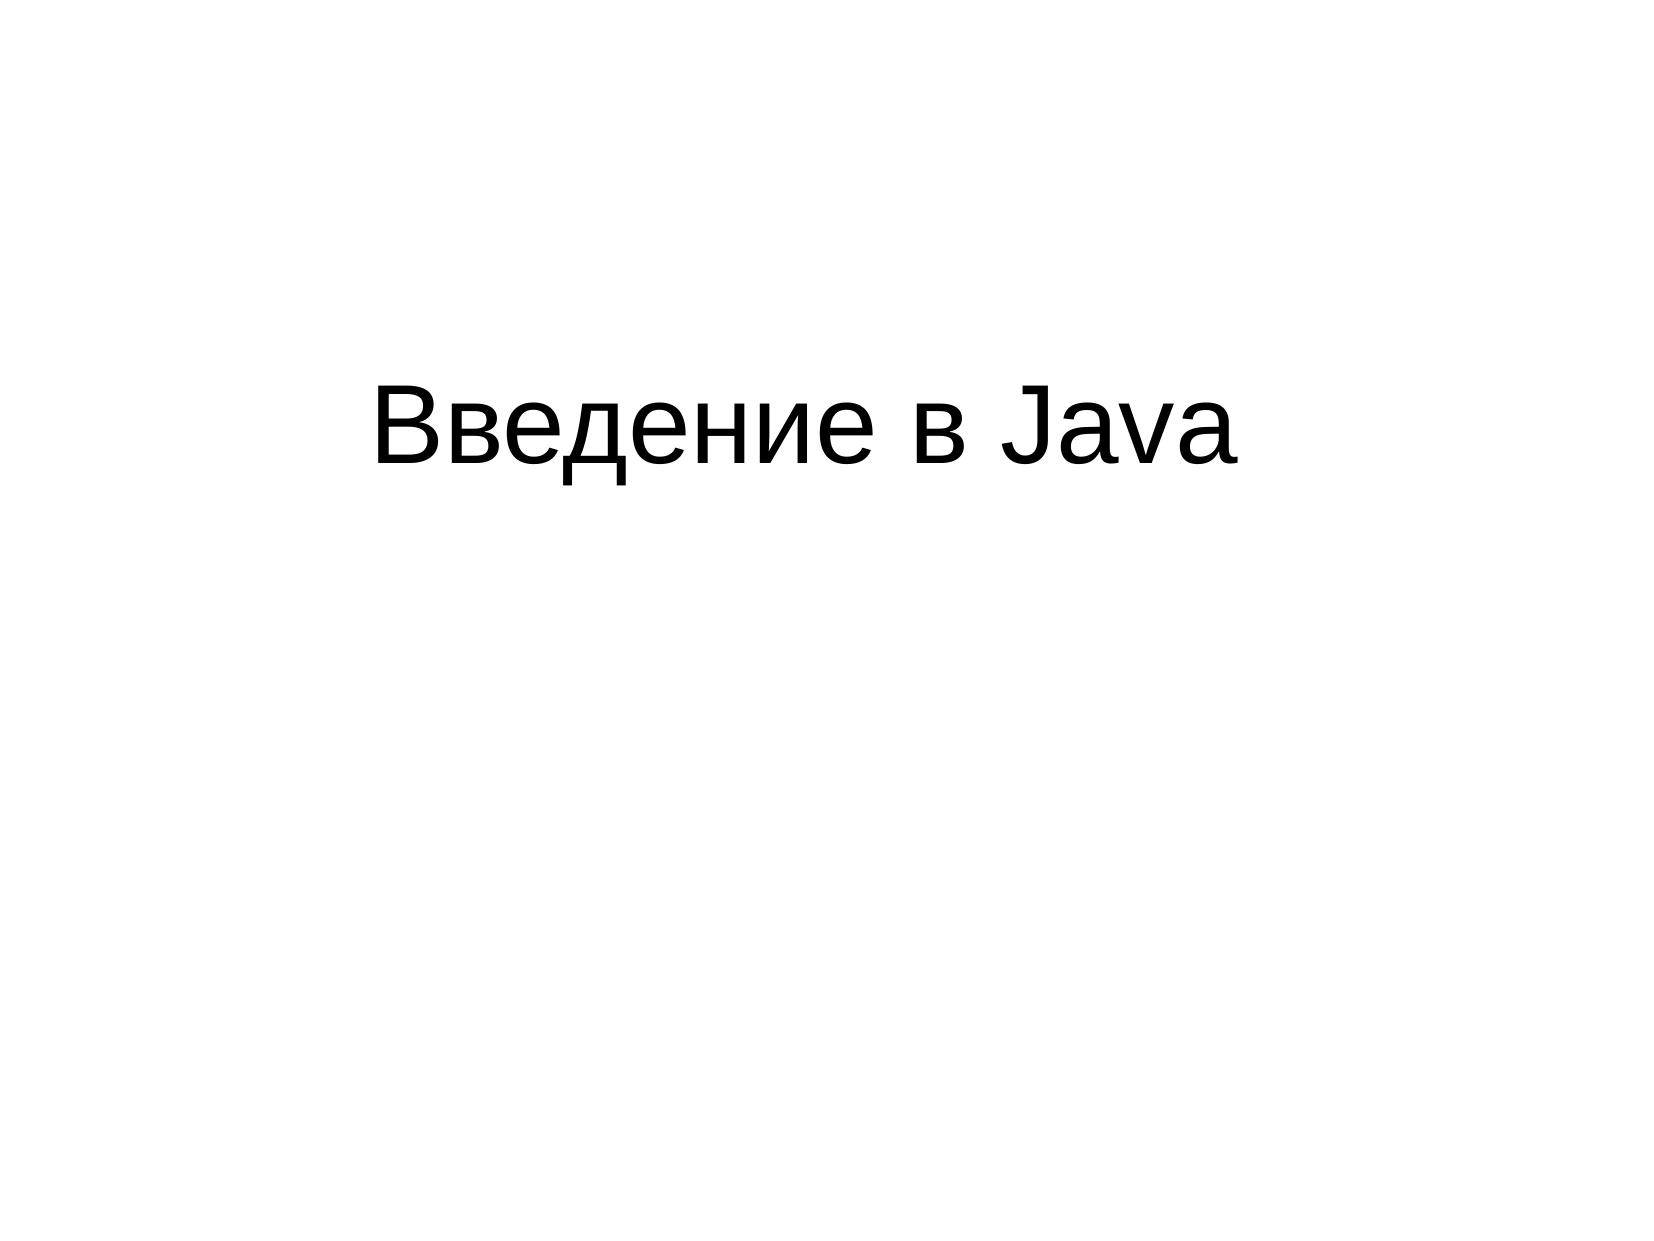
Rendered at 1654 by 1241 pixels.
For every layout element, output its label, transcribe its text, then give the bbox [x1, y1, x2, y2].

text_box Введение в Java [354, 354, 1253, 495]
